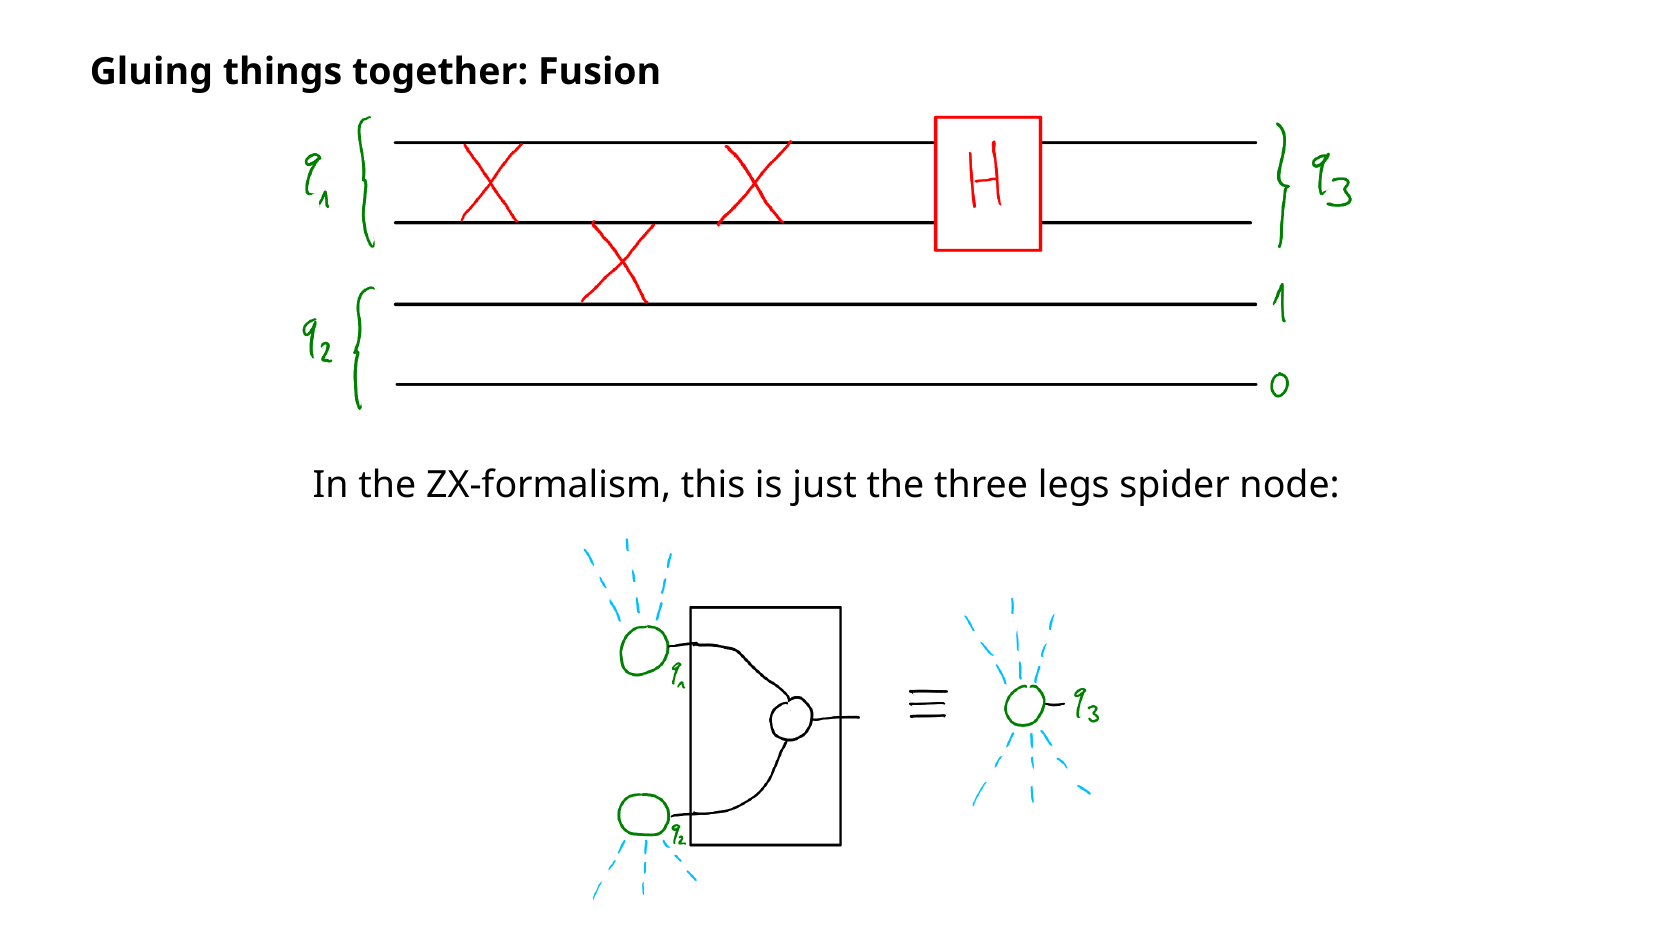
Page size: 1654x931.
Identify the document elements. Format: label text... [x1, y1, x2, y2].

picture [283, 96, 1371, 426]
text_box Gluing things together: Fusion [75, 37, 1313, 154]
text_box In the ZX-formalism, this is just the three legs spider node: [226, 450, 1427, 676]
picture [534, 676, 1120, 913]
